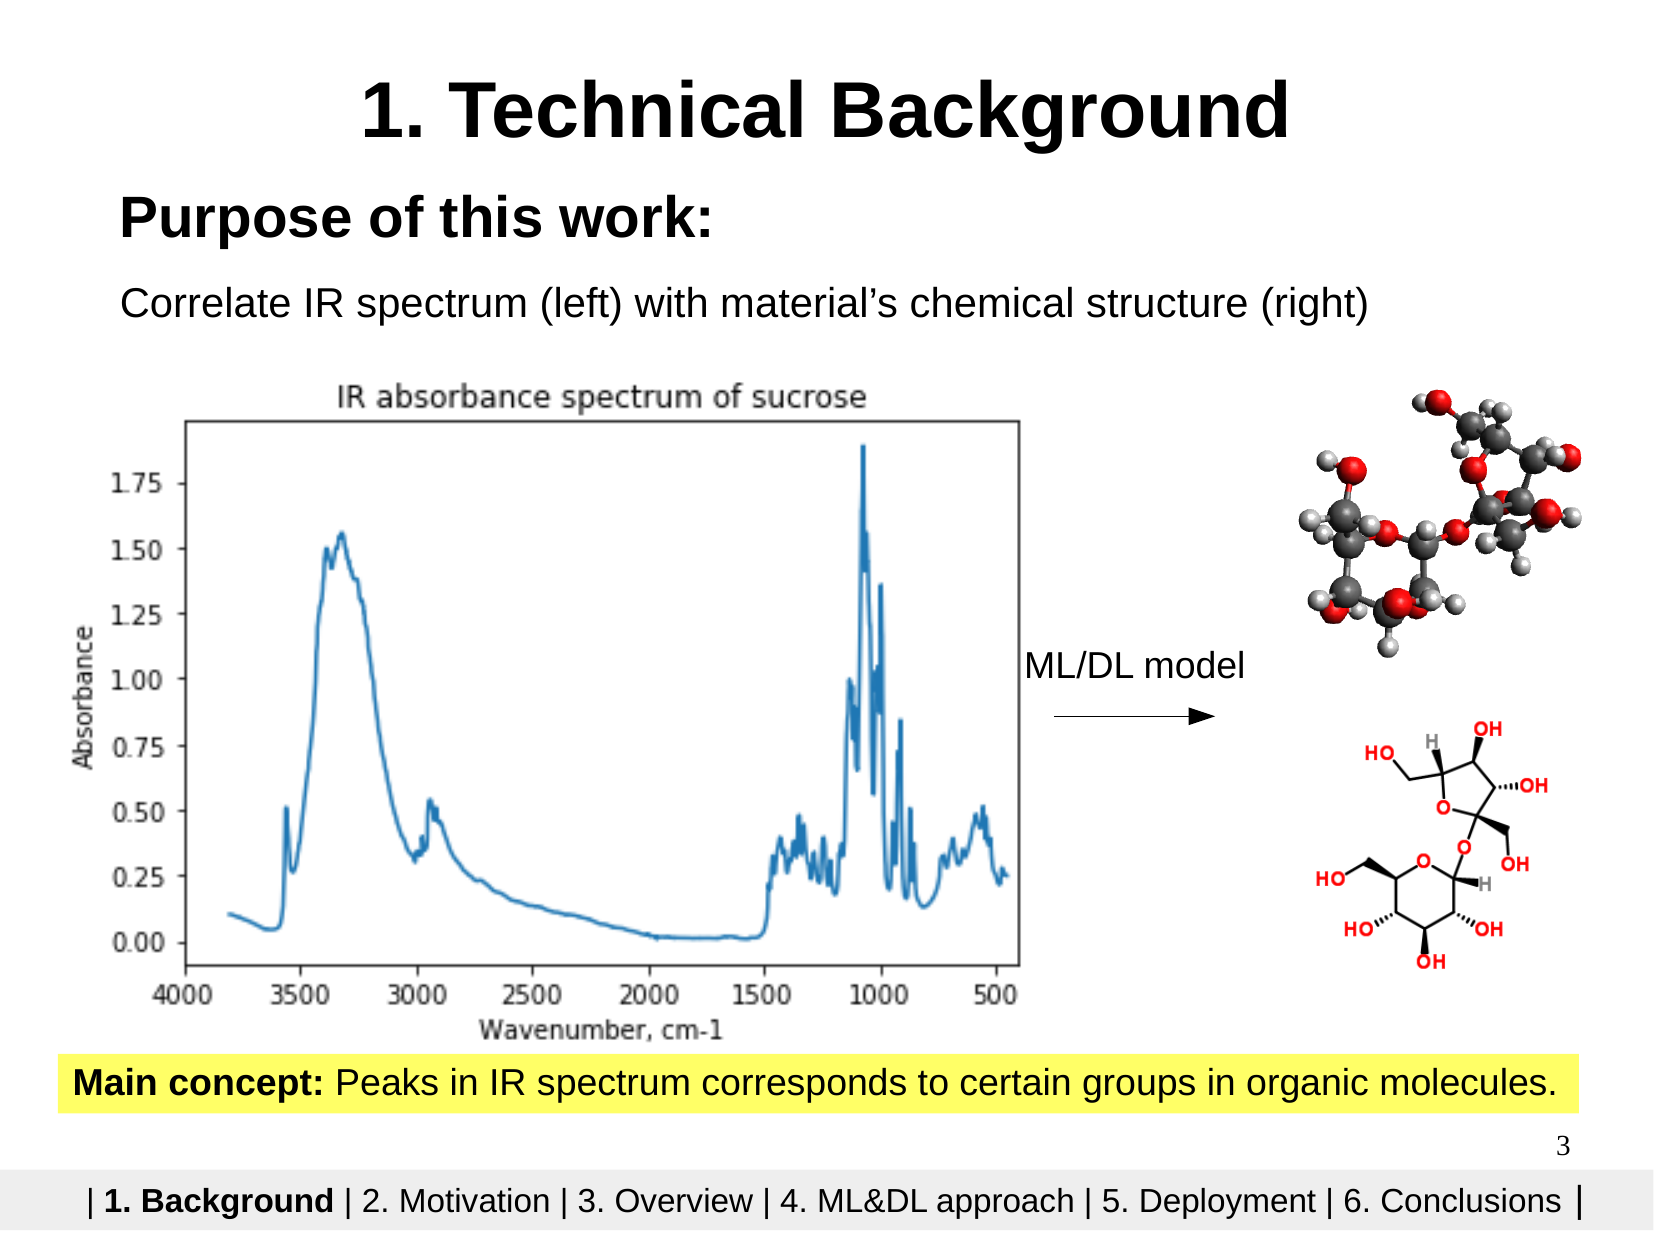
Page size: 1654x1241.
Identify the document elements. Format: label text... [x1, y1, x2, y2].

title 1. Technical Background [82, 49, 1571, 172]
picture [58, 366, 1046, 1053]
text_box ML/DL model [1009, 637, 1281, 695]
text_box | 1. Background | 2. Motivation | 3. Overview | 4. ML&DL approach | 5. Deployment | 6. Conclusions | [0, 1169, 1654, 1231]
picture [1265, 374, 1606, 674]
list Purpose of this work: Correlate IR spectrum (left) with material’s chemical structure (right) [48, 185, 1581, 339]
picture [1302, 714, 1587, 994]
text_box Main concept: Peaks in IR spectrum corresponds to certain groups in organic molecules. [57, 1053, 1579, 1114]
